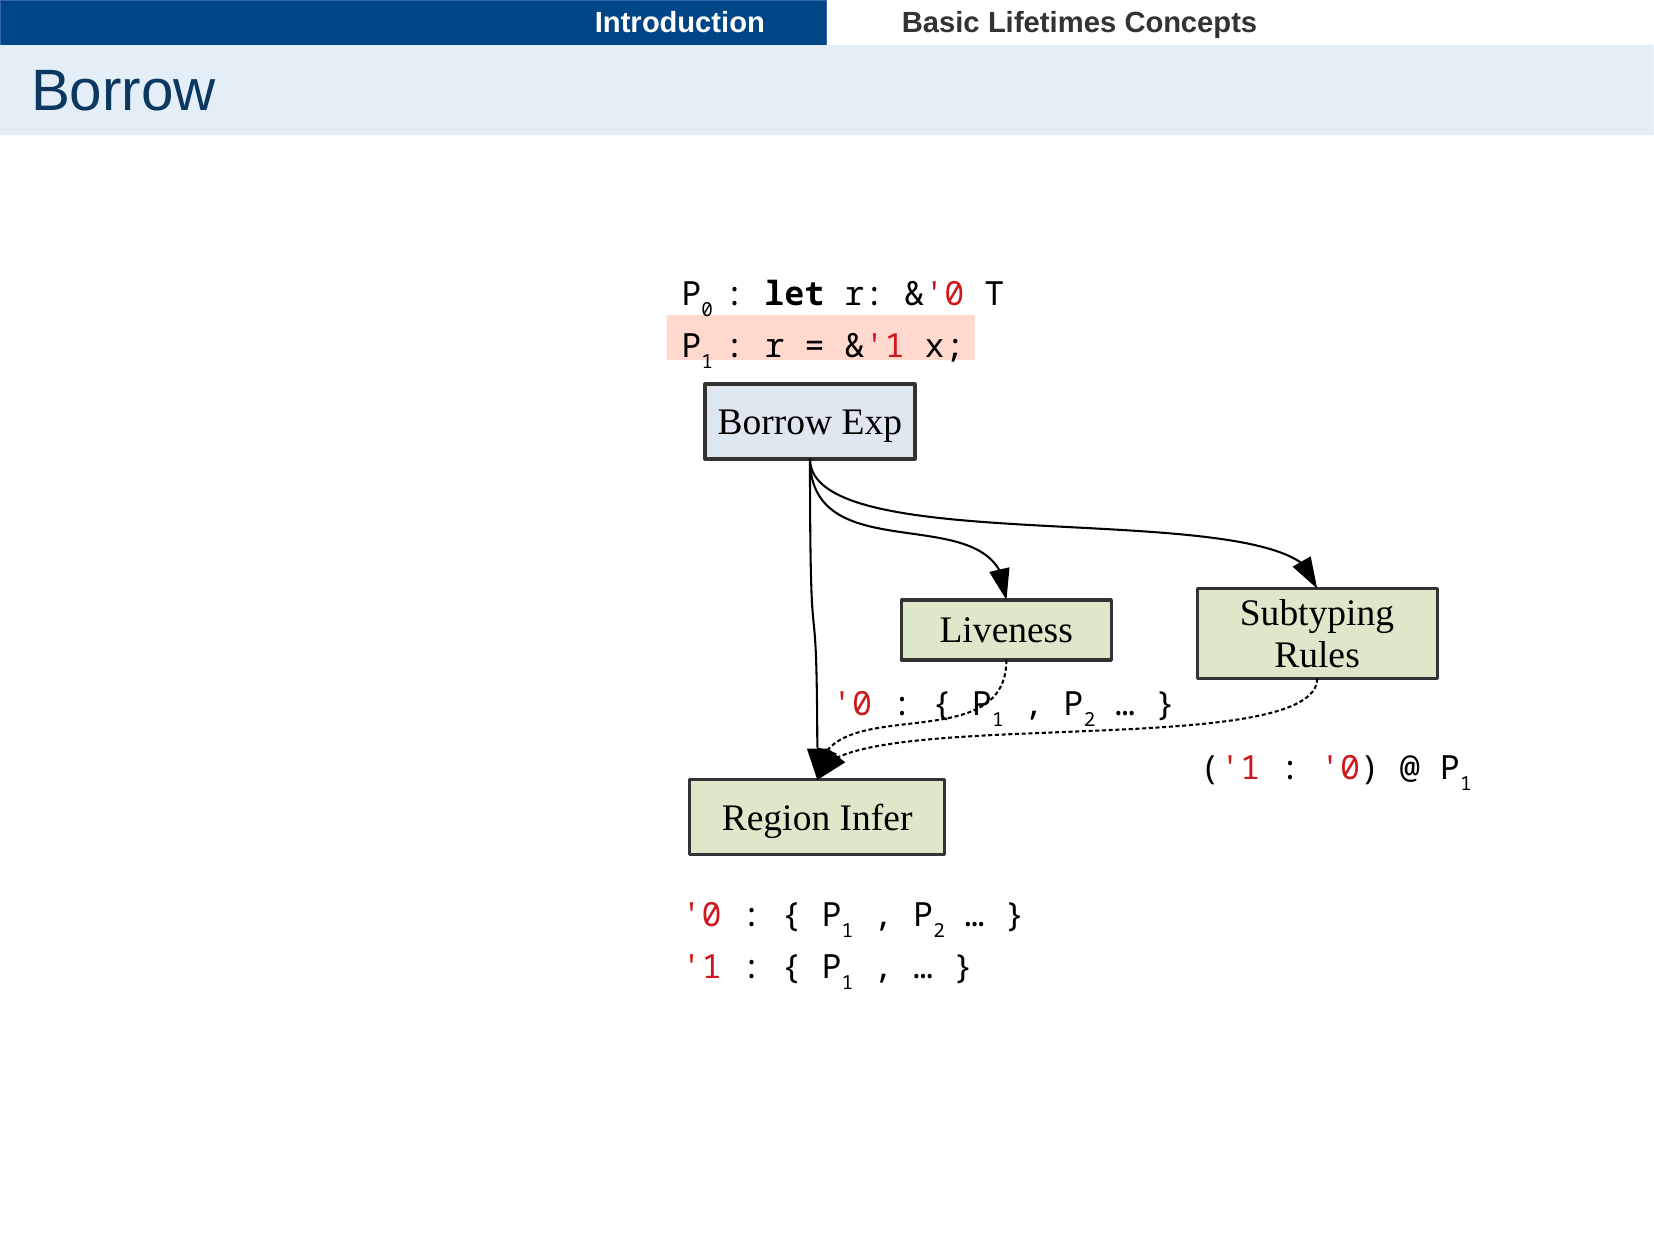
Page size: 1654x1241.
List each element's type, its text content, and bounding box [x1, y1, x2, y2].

text_box '0 : { P1 , P2 … } [817, 672, 1193, 780]
text_box Borrow [0, 45, 1654, 136]
text_box Region Infer [689, 779, 945, 855]
text_box Subtyping Rules [1197, 588, 1438, 679]
text_box ('1 : '0) @ P1 [1185, 736, 1499, 827]
text_box Liveness [901, 600, 1112, 661]
text_box P0 : let r: &'0 T P1 : r = &'1 x; [666, 262, 1233, 447]
title Basic Lifetimes Concepts [826, 0, 1654, 45]
text_box '0 : { P1 , P2 … } '1 : { P1 , … } [666, 883, 1102, 991]
text_box Borrow Exp [705, 383, 916, 459]
title Introduction [0, 0, 766, 45]
